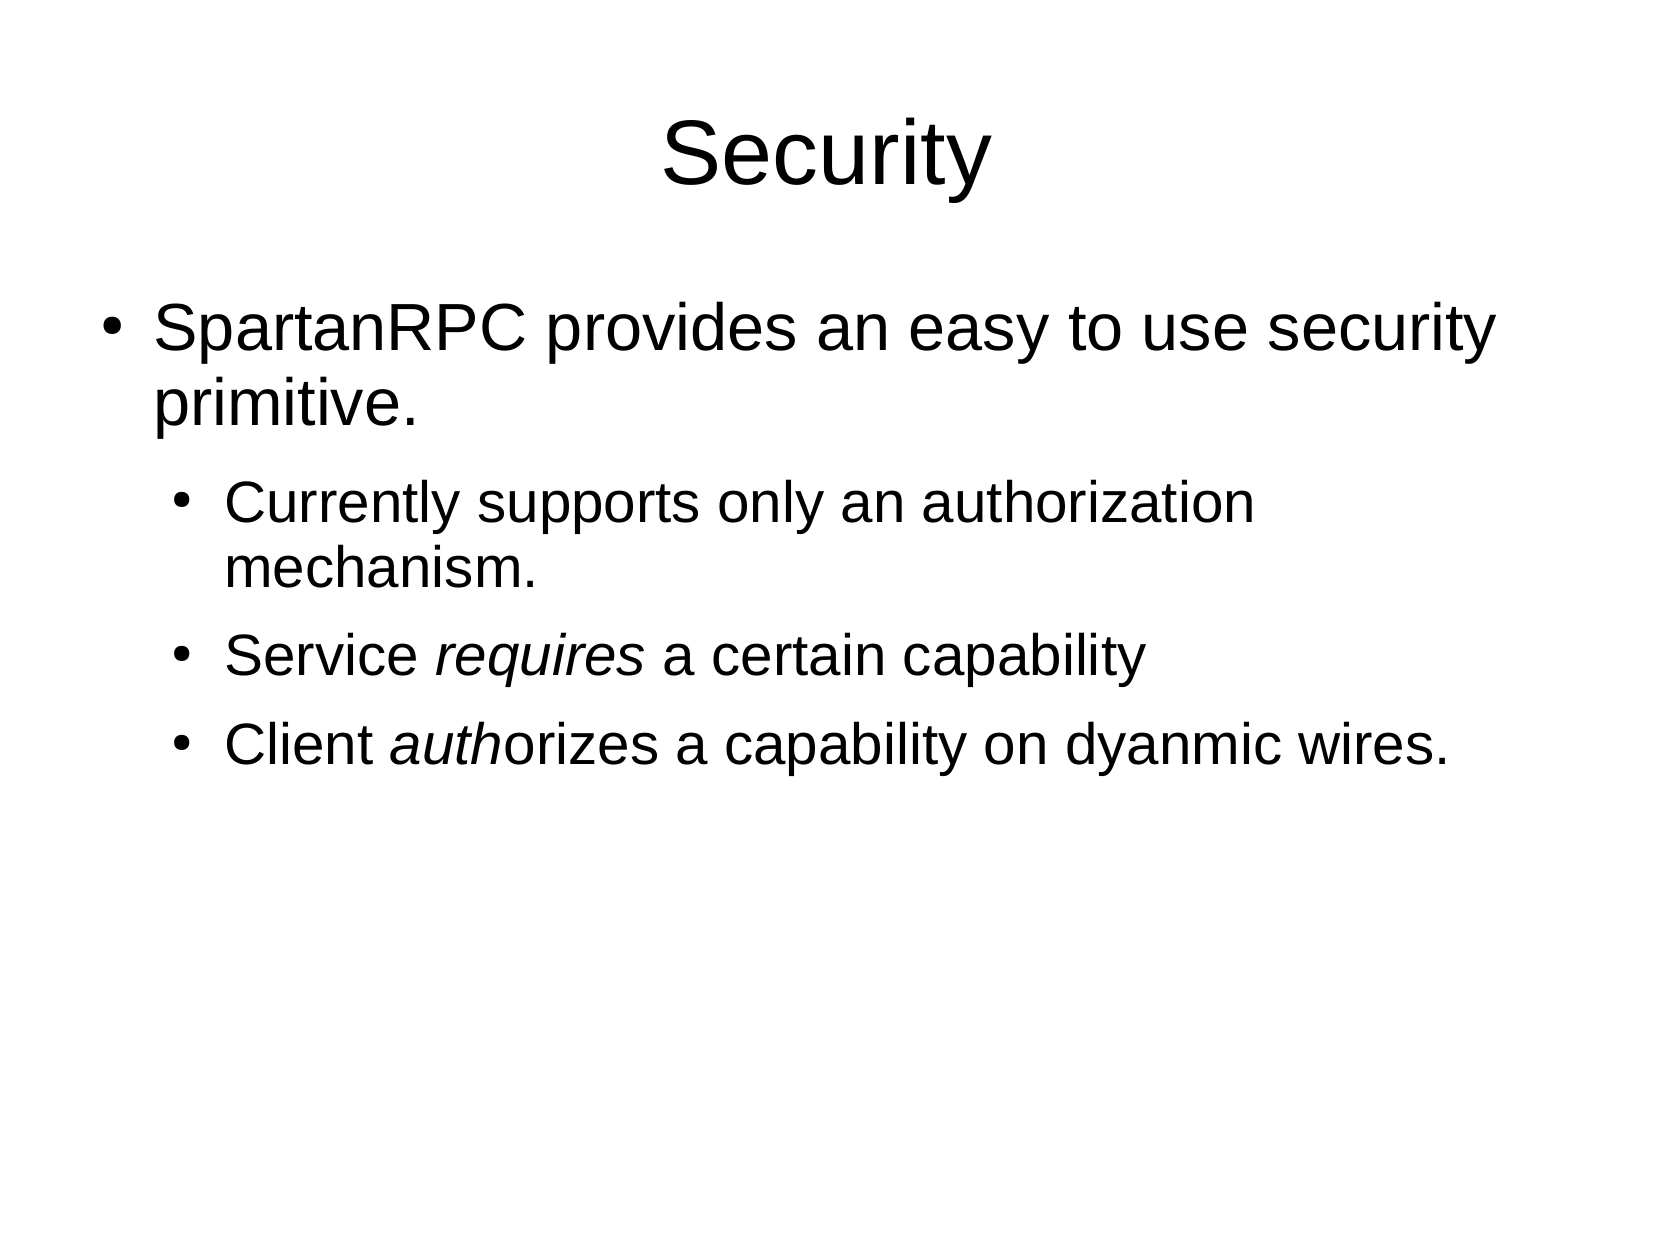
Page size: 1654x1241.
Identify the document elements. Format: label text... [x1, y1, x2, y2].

list SpartanRPC provides an easy to use security primitive. Currently supports only an authorization mechanism. Service requires a certain capability Client authorizes a capability on dyanmic wires. [82, 290, 1571, 1094]
title Security [82, 56, 1571, 250]
